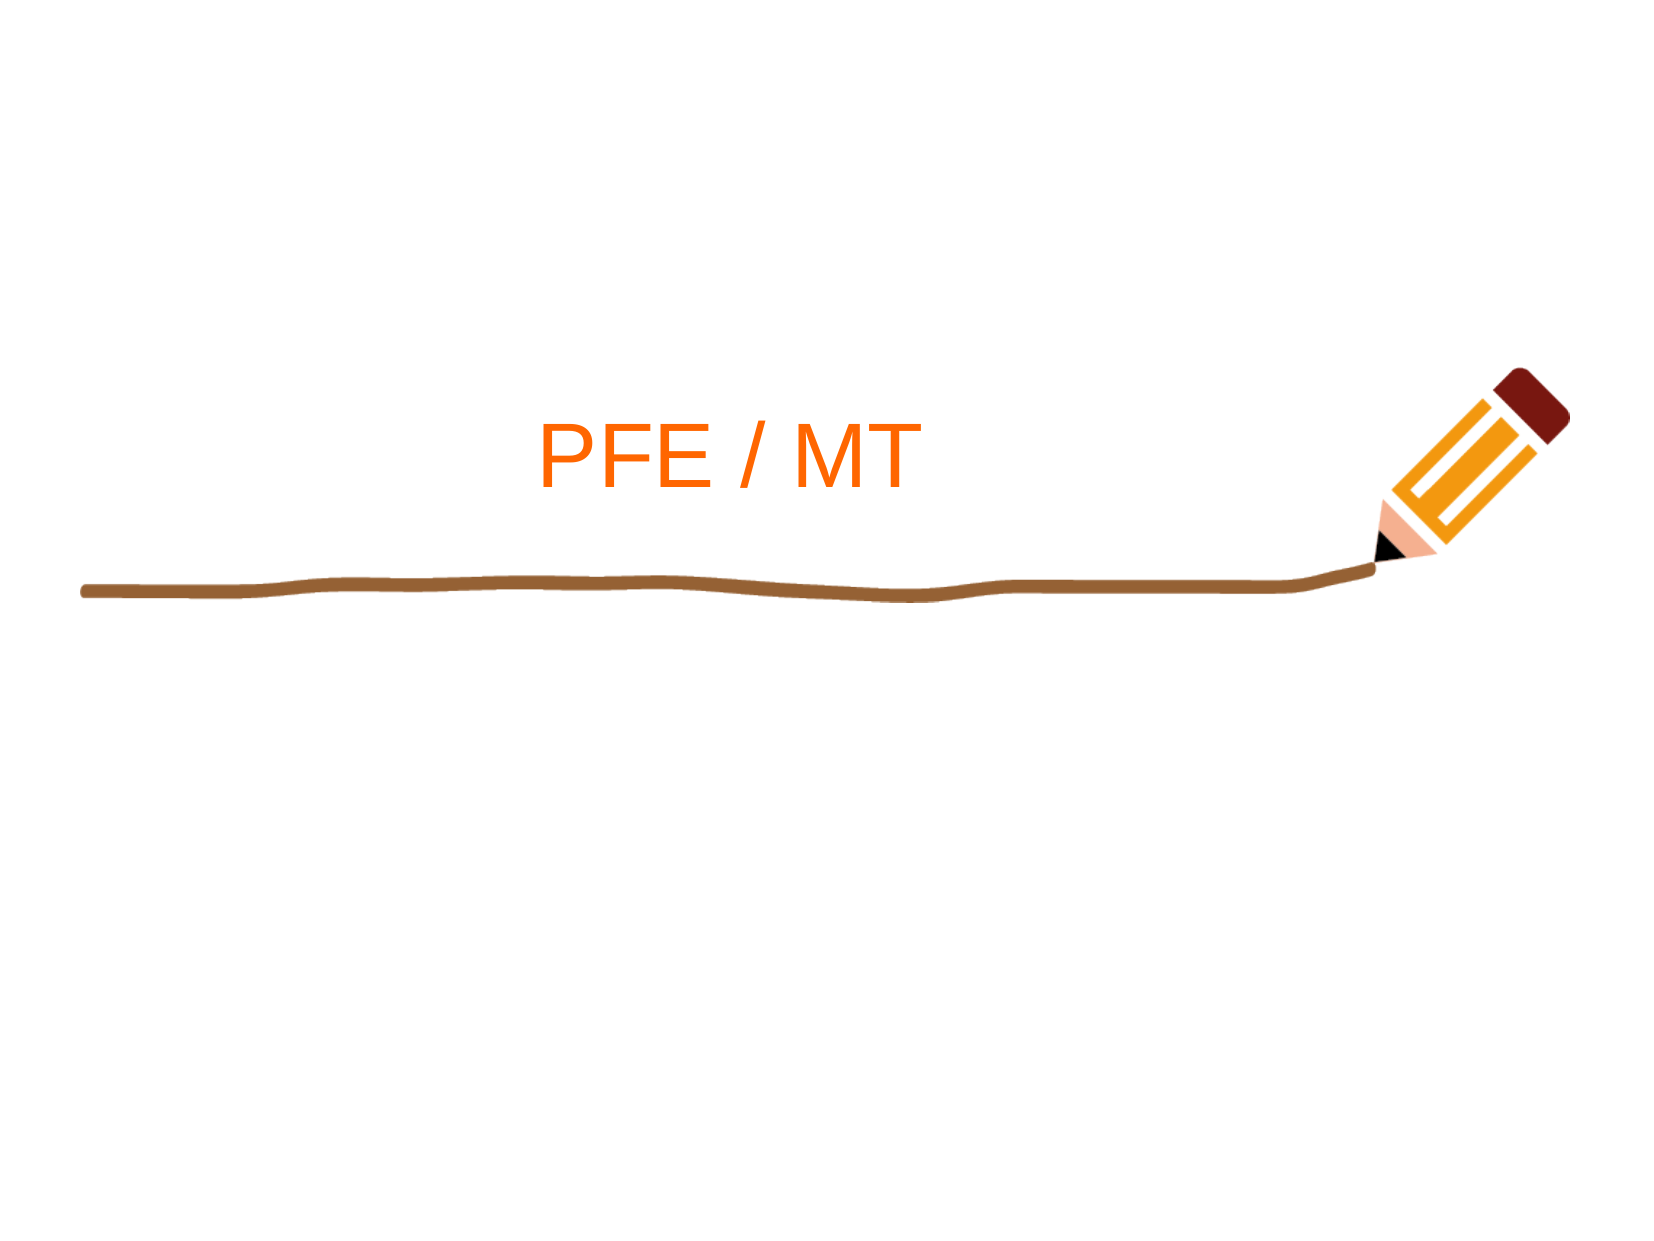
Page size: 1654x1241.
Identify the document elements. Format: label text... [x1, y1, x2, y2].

title PFE / MT [82, 352, 1379, 560]
picture [80, 367, 1570, 603]
